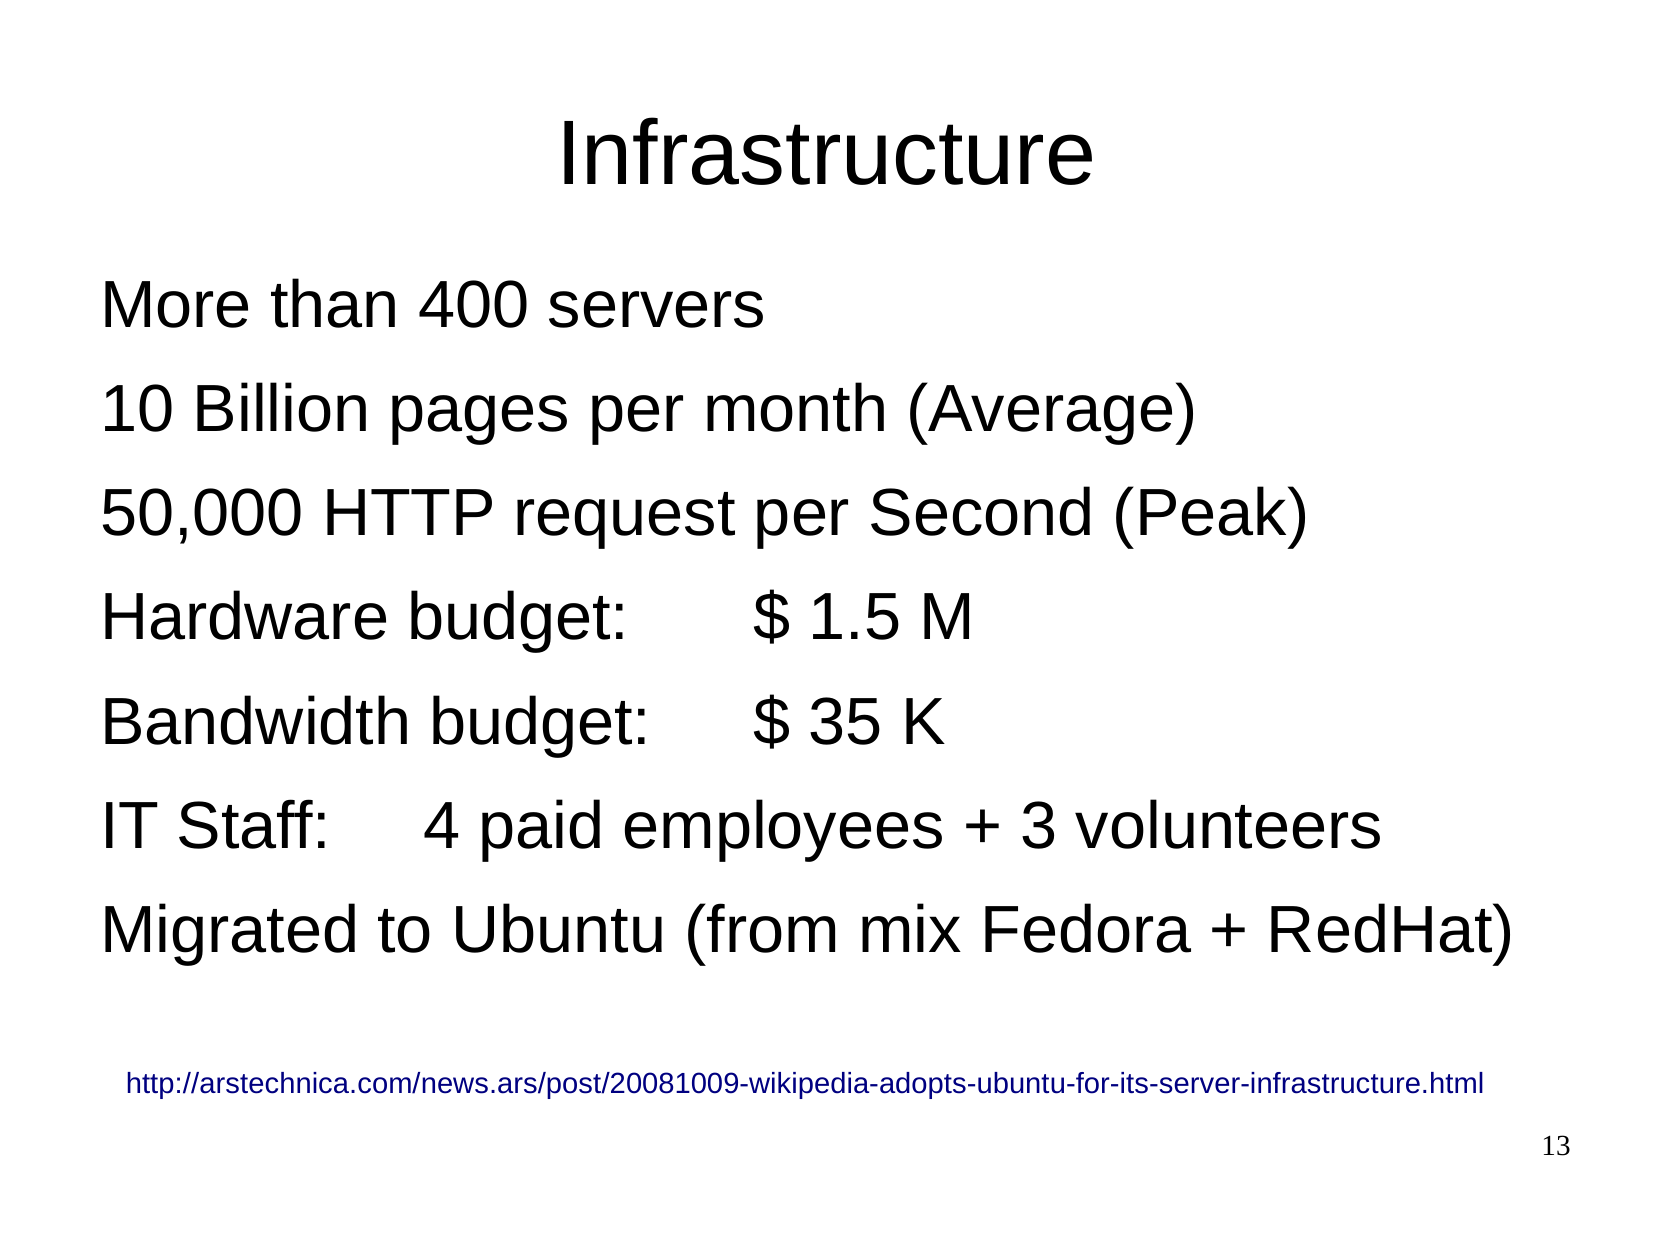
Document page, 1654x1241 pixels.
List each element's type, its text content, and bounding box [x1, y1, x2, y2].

list More than 400 servers 10 Billion pages per month (Average) 50,000 HTTP request per Second (Peak) Hardware budget: $ 1.5 M Bandwidth budget: $ 35 K IT Staff: 4 paid employees + 3 volunteers Migrated to Ubuntu (from mix Fedora + RedHat) [82, 266, 1571, 1060]
text_box http://arstechnica.com/news.ars/post/20081009-wikipedia-adopts-ubuntu-for-its-server-infrastructure.html [37, 1060, 1576, 1108]
title Infrastructure [82, 49, 1571, 257]
